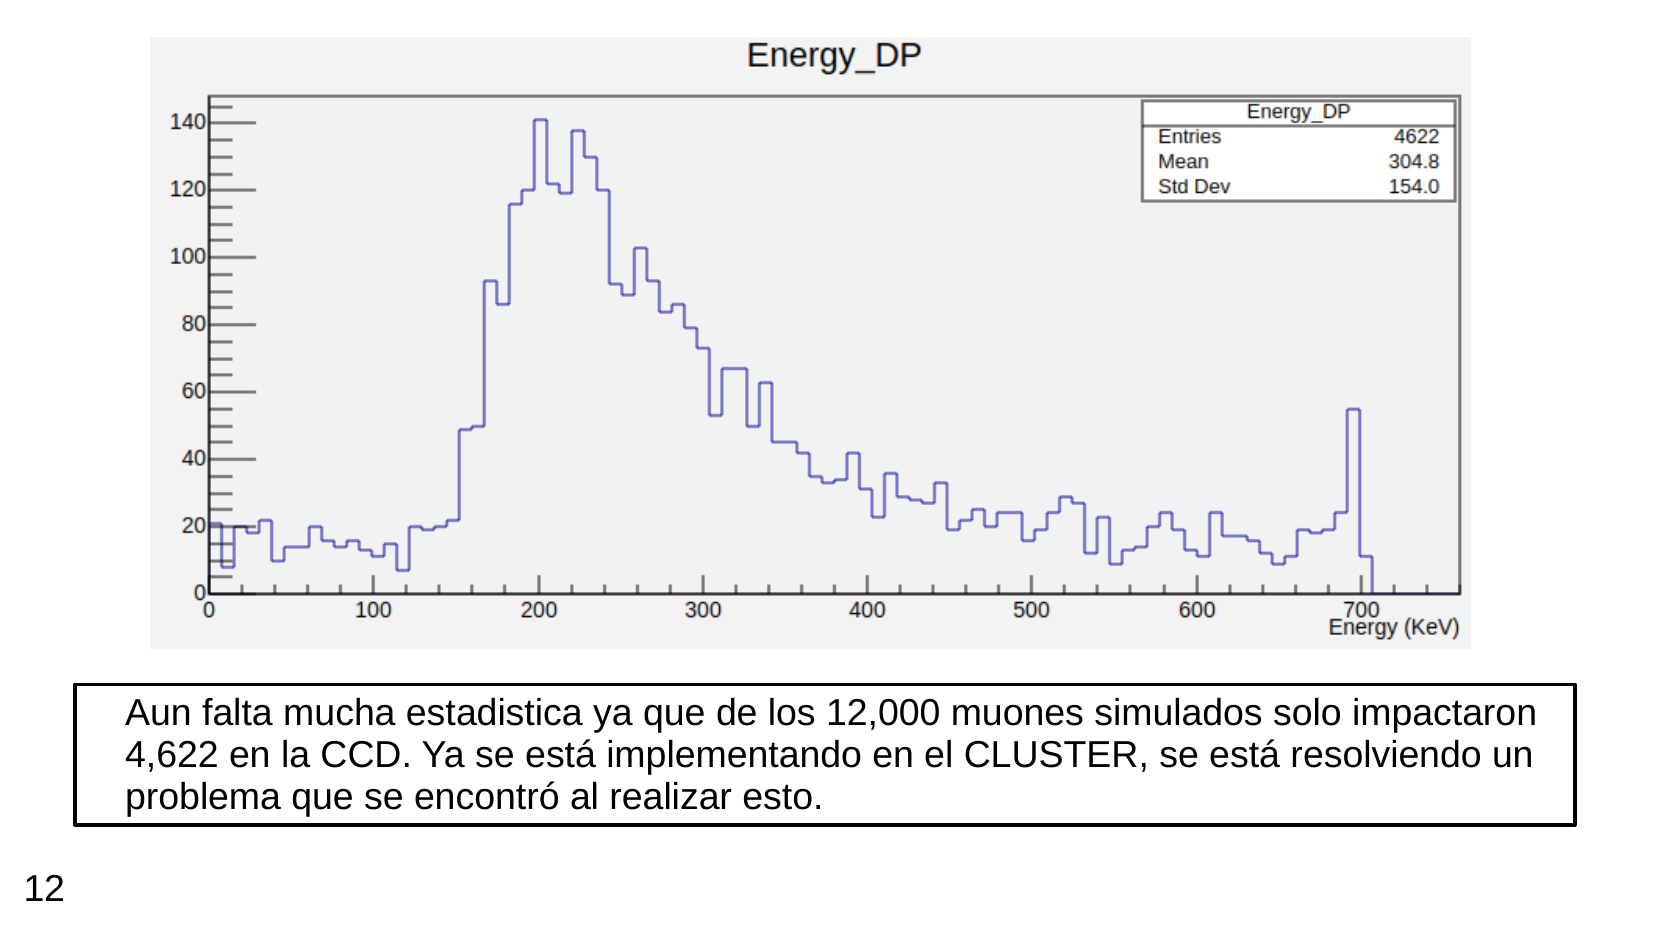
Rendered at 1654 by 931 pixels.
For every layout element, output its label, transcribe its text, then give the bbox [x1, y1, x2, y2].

picture [150, 37, 1471, 649]
text_box Aun falta mucha estadistica ya que de los 12,000 muones simulados solo impactaron 4,622 en la CCD. Ya se está implementando en el CLUSTER, se está resolviendo un problema que se encontró al realizar esto. [75, 684, 1576, 826]
text_box <number> [8, 860, 638, 931]
